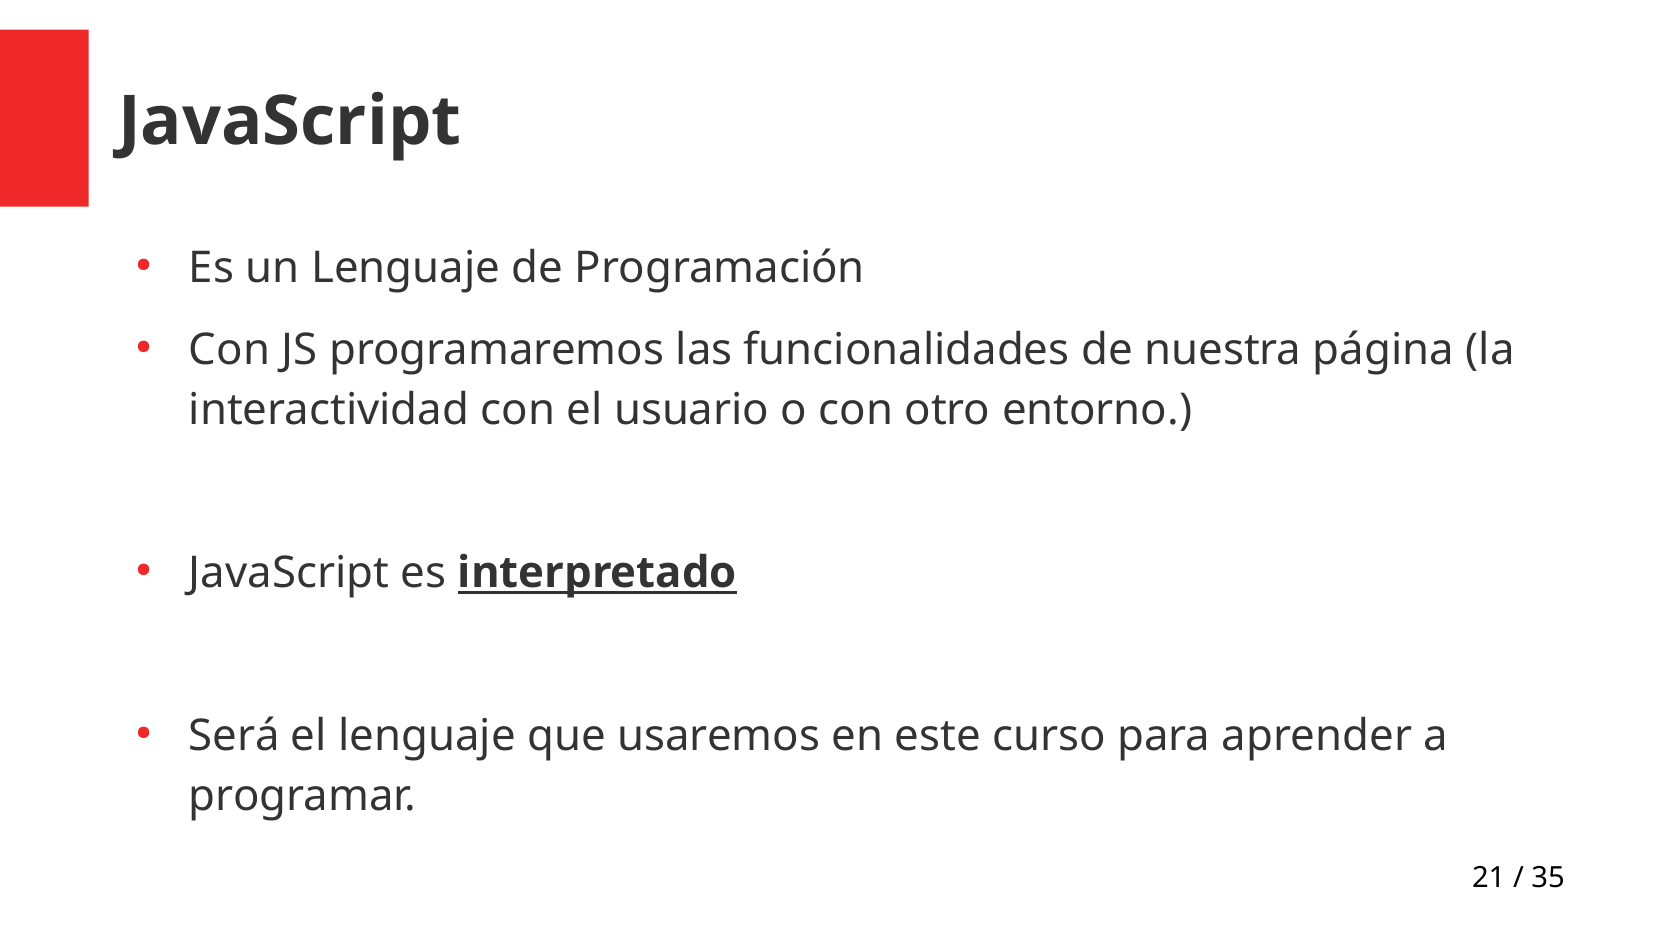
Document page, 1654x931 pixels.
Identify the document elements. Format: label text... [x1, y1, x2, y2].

title JavaScript [118, 29, 1595, 207]
list Es un Lenguaje de Programación Con JS programaremos las funcionalidades de nuestra página (la interactividad con el usuario o con otro entorno.) JavaScript es interpretado Será el lenguaje que usaremos en este curso para aprender a programar. [118, 236, 1595, 798]
